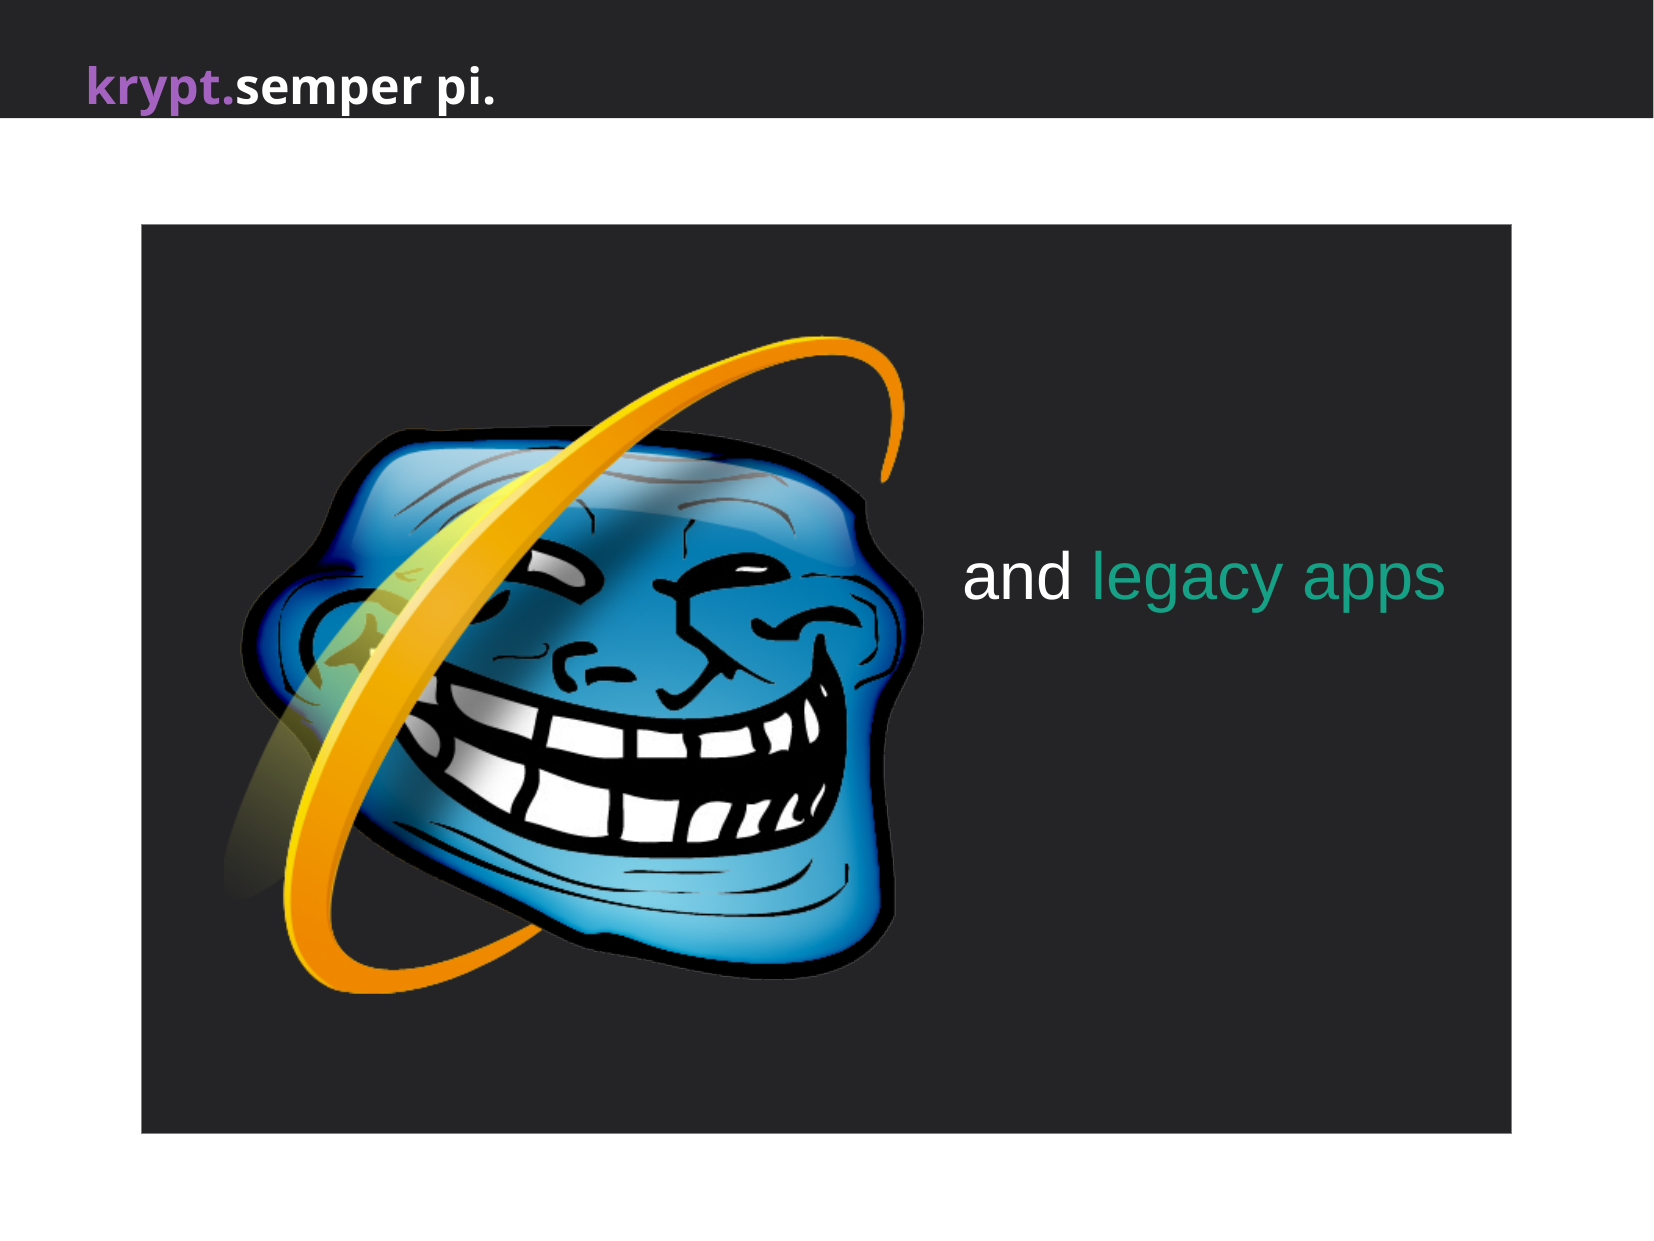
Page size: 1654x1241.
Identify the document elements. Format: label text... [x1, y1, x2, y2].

text_box and legacy apps [947, 531, 1465, 622]
text_box [141, 224, 1512, 1134]
text_box [0, 0, 1654, 119]
picture [224, 318, 958, 1022]
text_box krypt.semper pi. [70, 43, 544, 119]
